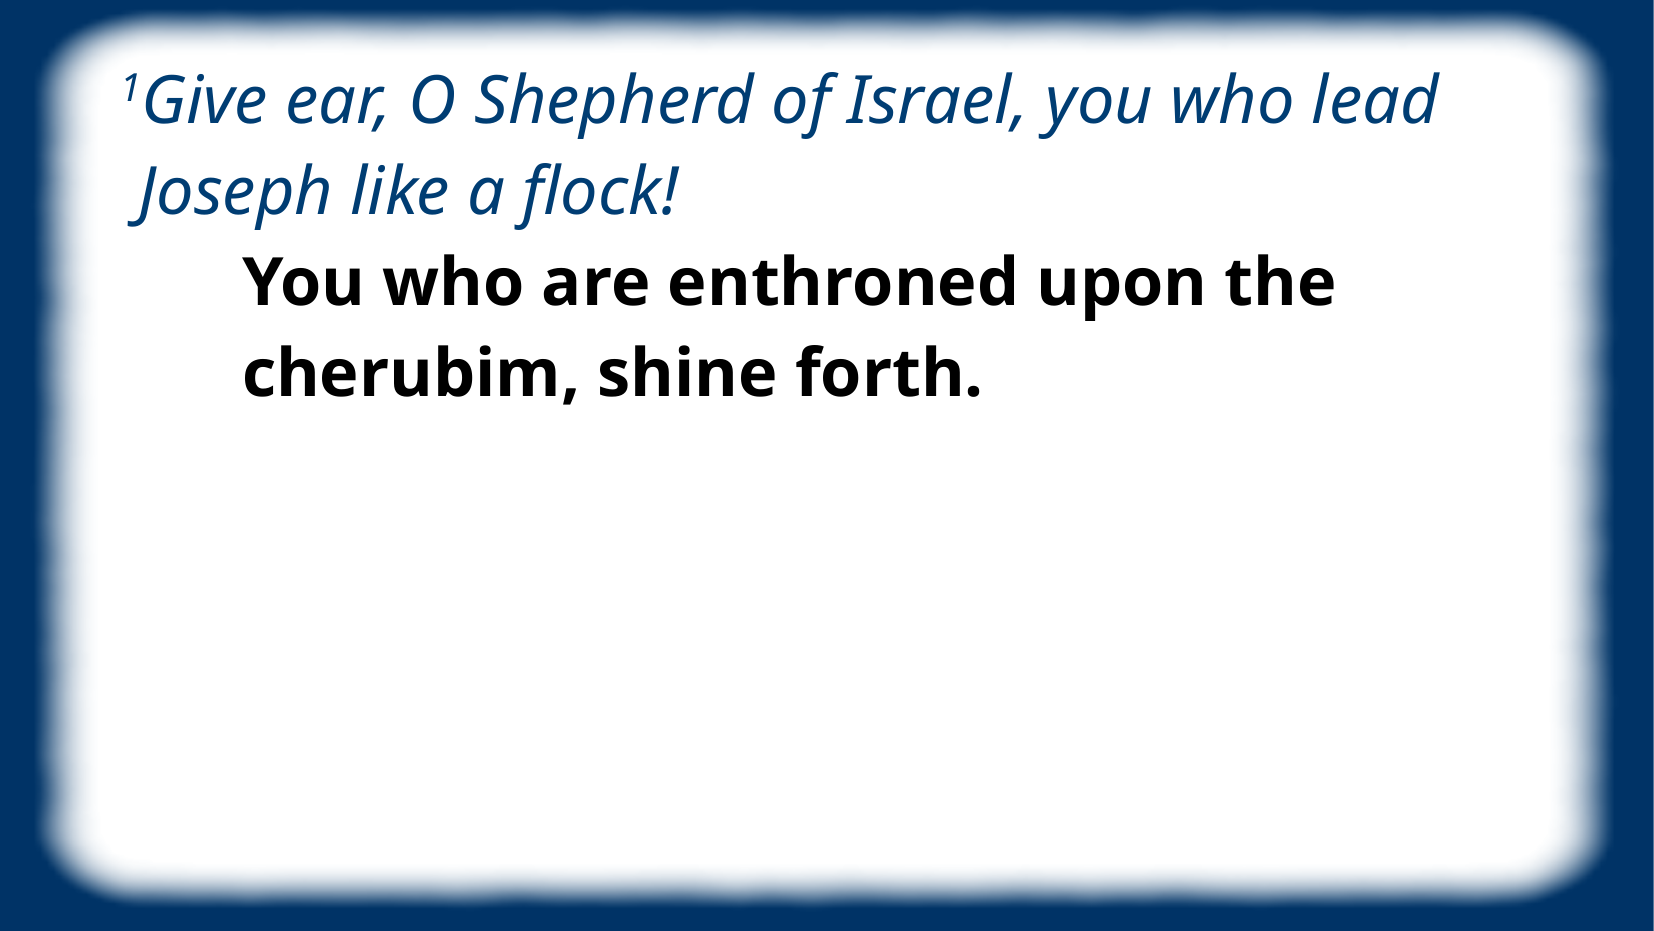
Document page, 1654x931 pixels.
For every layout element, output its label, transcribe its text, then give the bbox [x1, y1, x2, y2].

picture [0, 0, 1654, 931]
text_box 1Give ear, O Shepherd of Israel, you who lead Joseph like a flock! You who are enthroned upon the cherubim, shine forth. [105, 45, 1546, 436]
